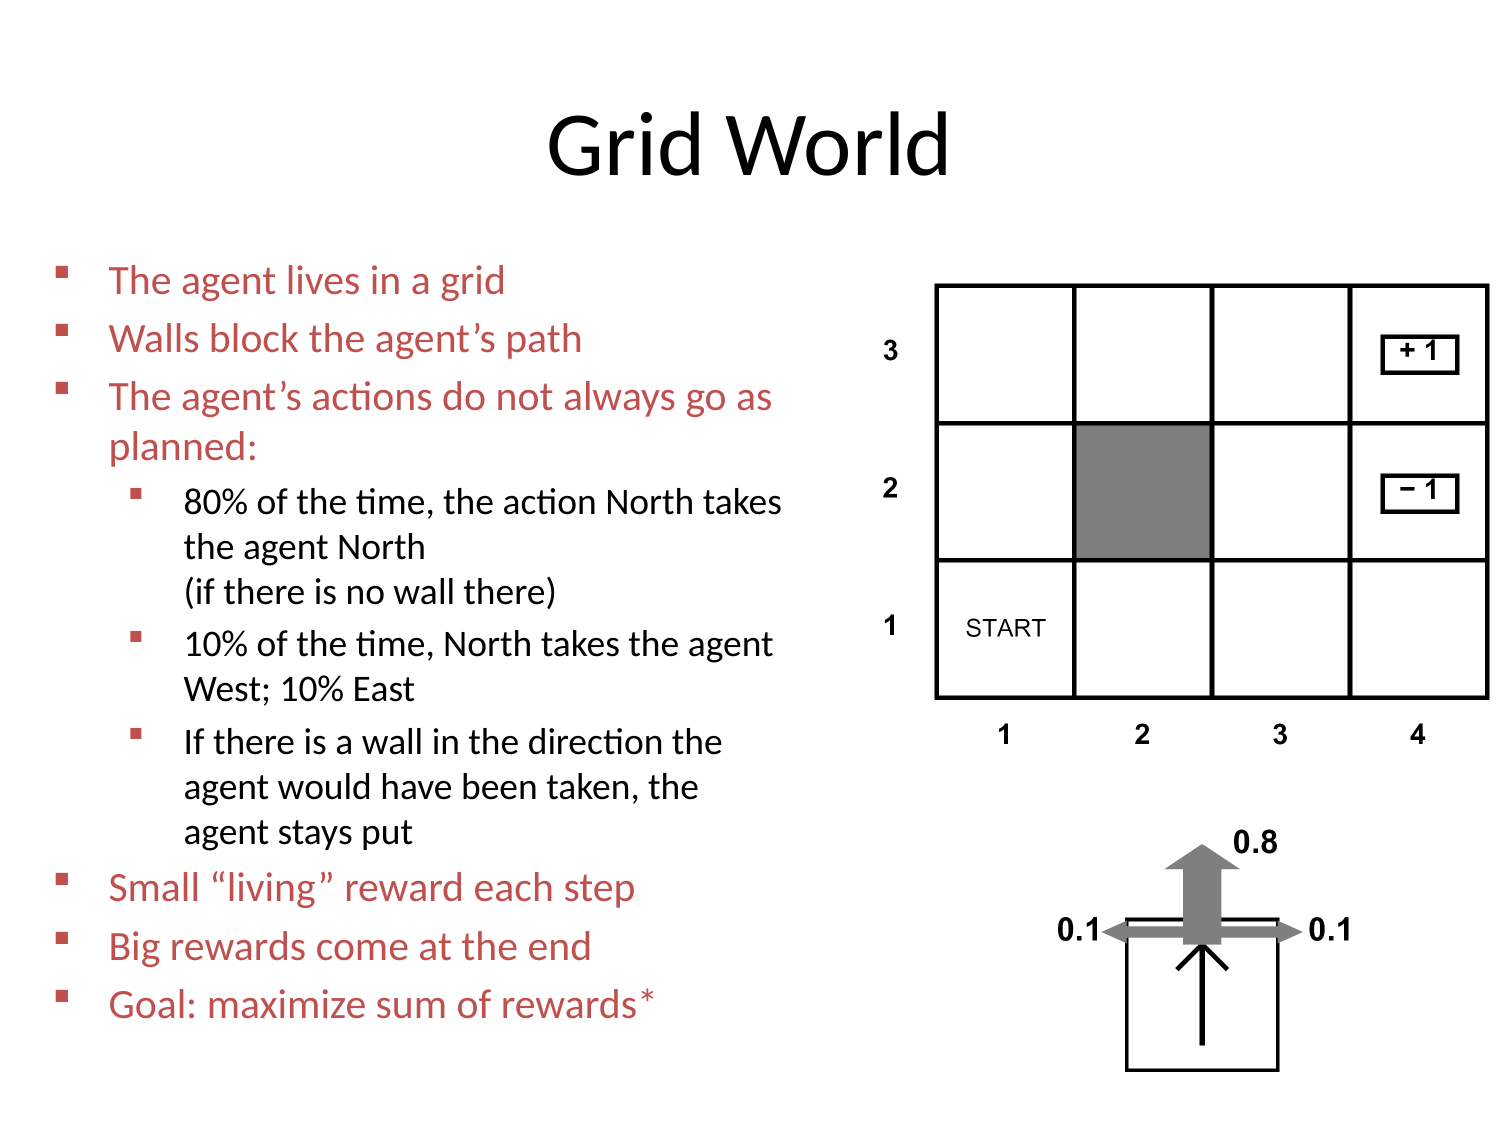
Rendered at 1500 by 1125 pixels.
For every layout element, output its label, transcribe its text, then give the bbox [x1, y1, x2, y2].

picture [875, 275, 1496, 757]
title Grid World [75, 45, 1425, 233]
picture [1036, 812, 1371, 1088]
text_box The agent lives in a grid Walls block the agent’s path The agent’s actions do not always go as planned: 80% of the time, the action North takes the agent North (if there is no wall there) 10% of the time, North takes the agent West; 10% East If there is a wall in the direction the agent would have been taken, the agent stays put Small “living” reward each step Big rewards come at the end Goal: maximize sum of rewards* [37, 245, 800, 988]
